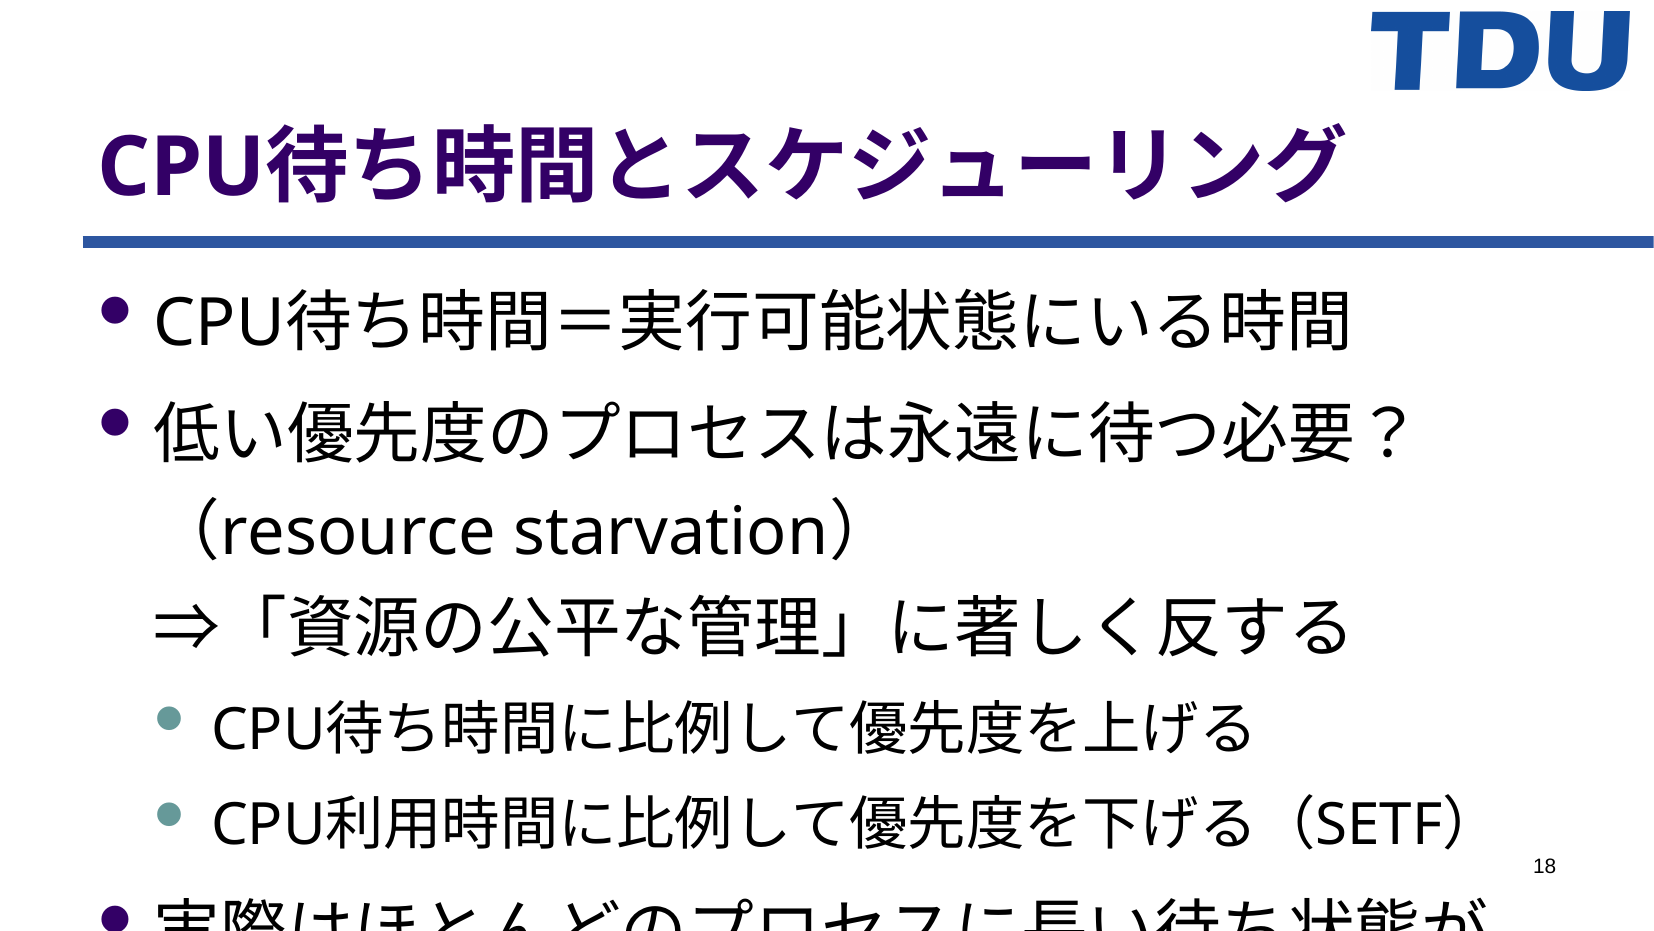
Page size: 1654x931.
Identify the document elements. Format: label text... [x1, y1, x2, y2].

title CPU待ち時間とスケジューリング [82, 51, 1571, 228]
picture [1371, 11, 1630, 91]
list CPU待ち時間＝実行可能状態にいる時間 低い優先度のプロセスは永遠に待つ必要？ （resource starvation） ⇒「資源の公平な管理」に著しく反する CPU待ち時間に比例して優先度を上げる CPU利用時間に比例して優先度を下げる（SETF） 実際はほとんどのプロセスに長い待ち状態が あるので永遠に待つ事態はまず起こらない [82, 259, 1571, 885]
